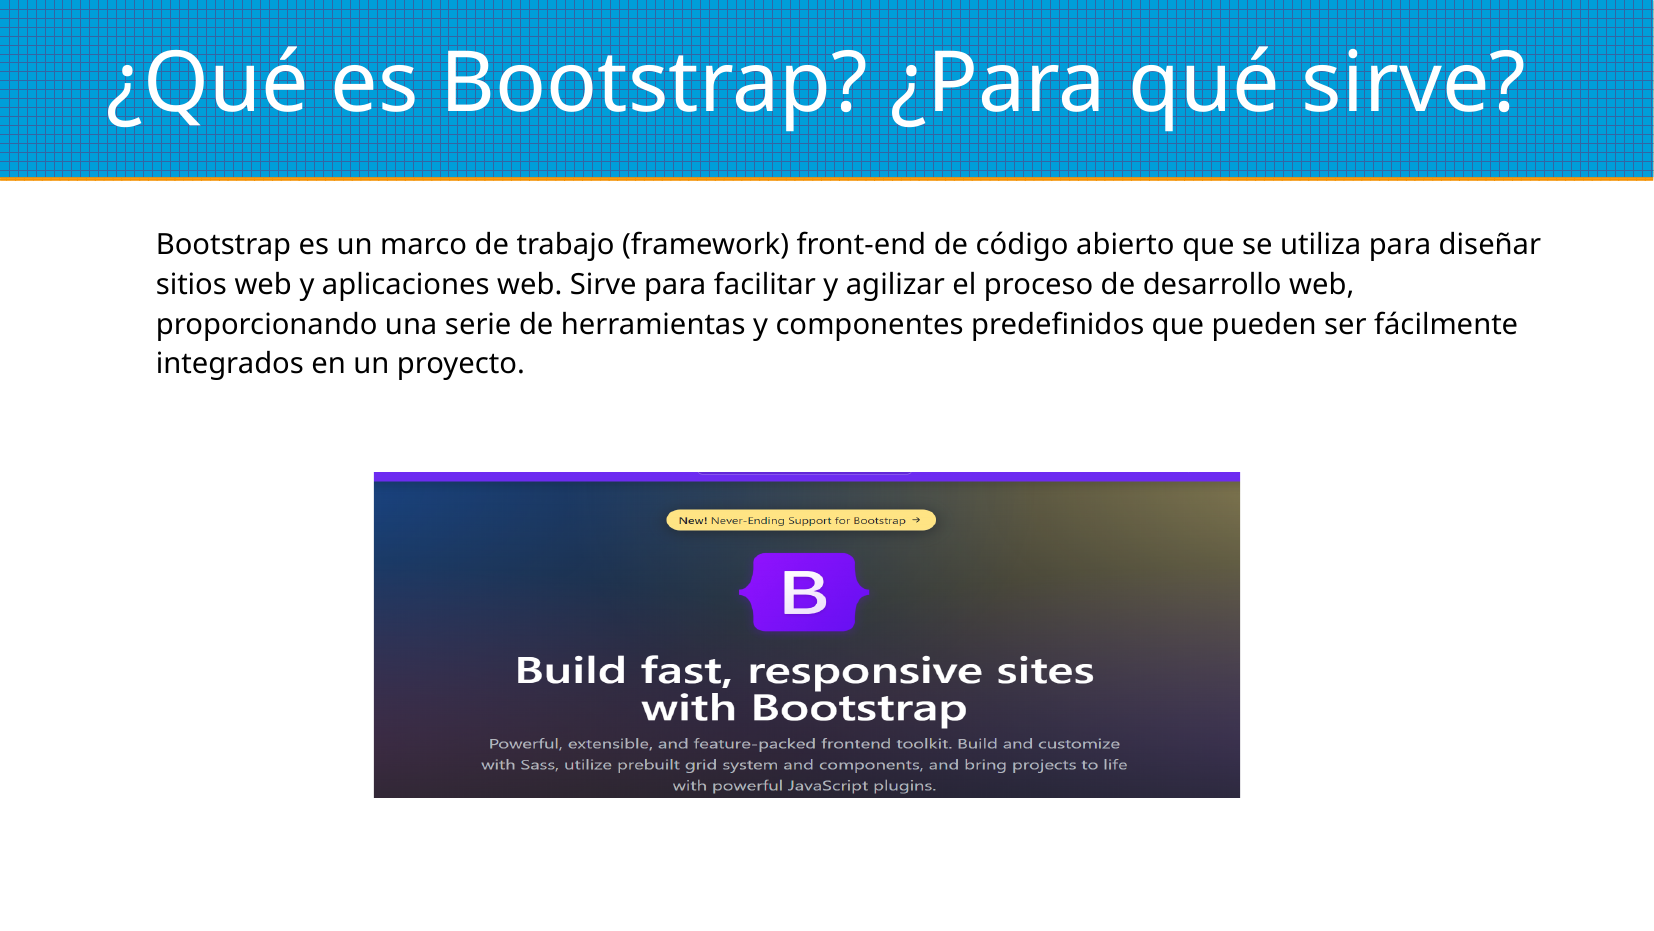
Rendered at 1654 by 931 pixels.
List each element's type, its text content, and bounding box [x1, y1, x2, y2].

title ¿Qué es Bootstrap? ¿Para qué sirve? [106, 17, 1536, 136]
list Bootstrap es un marco de trabajo (framework) front-end de código abierto que se utiliza para diseñar sitios web y aplicaciones web. Sirve para facilitar y agilizar el proceso de desarrollo web, proporcionando una serie de herramientas y componentes predefinidos que pueden ser fácilmente integrados en un proyecto. [84, 223, 1565, 414]
picture [373, 472, 1241, 798]
